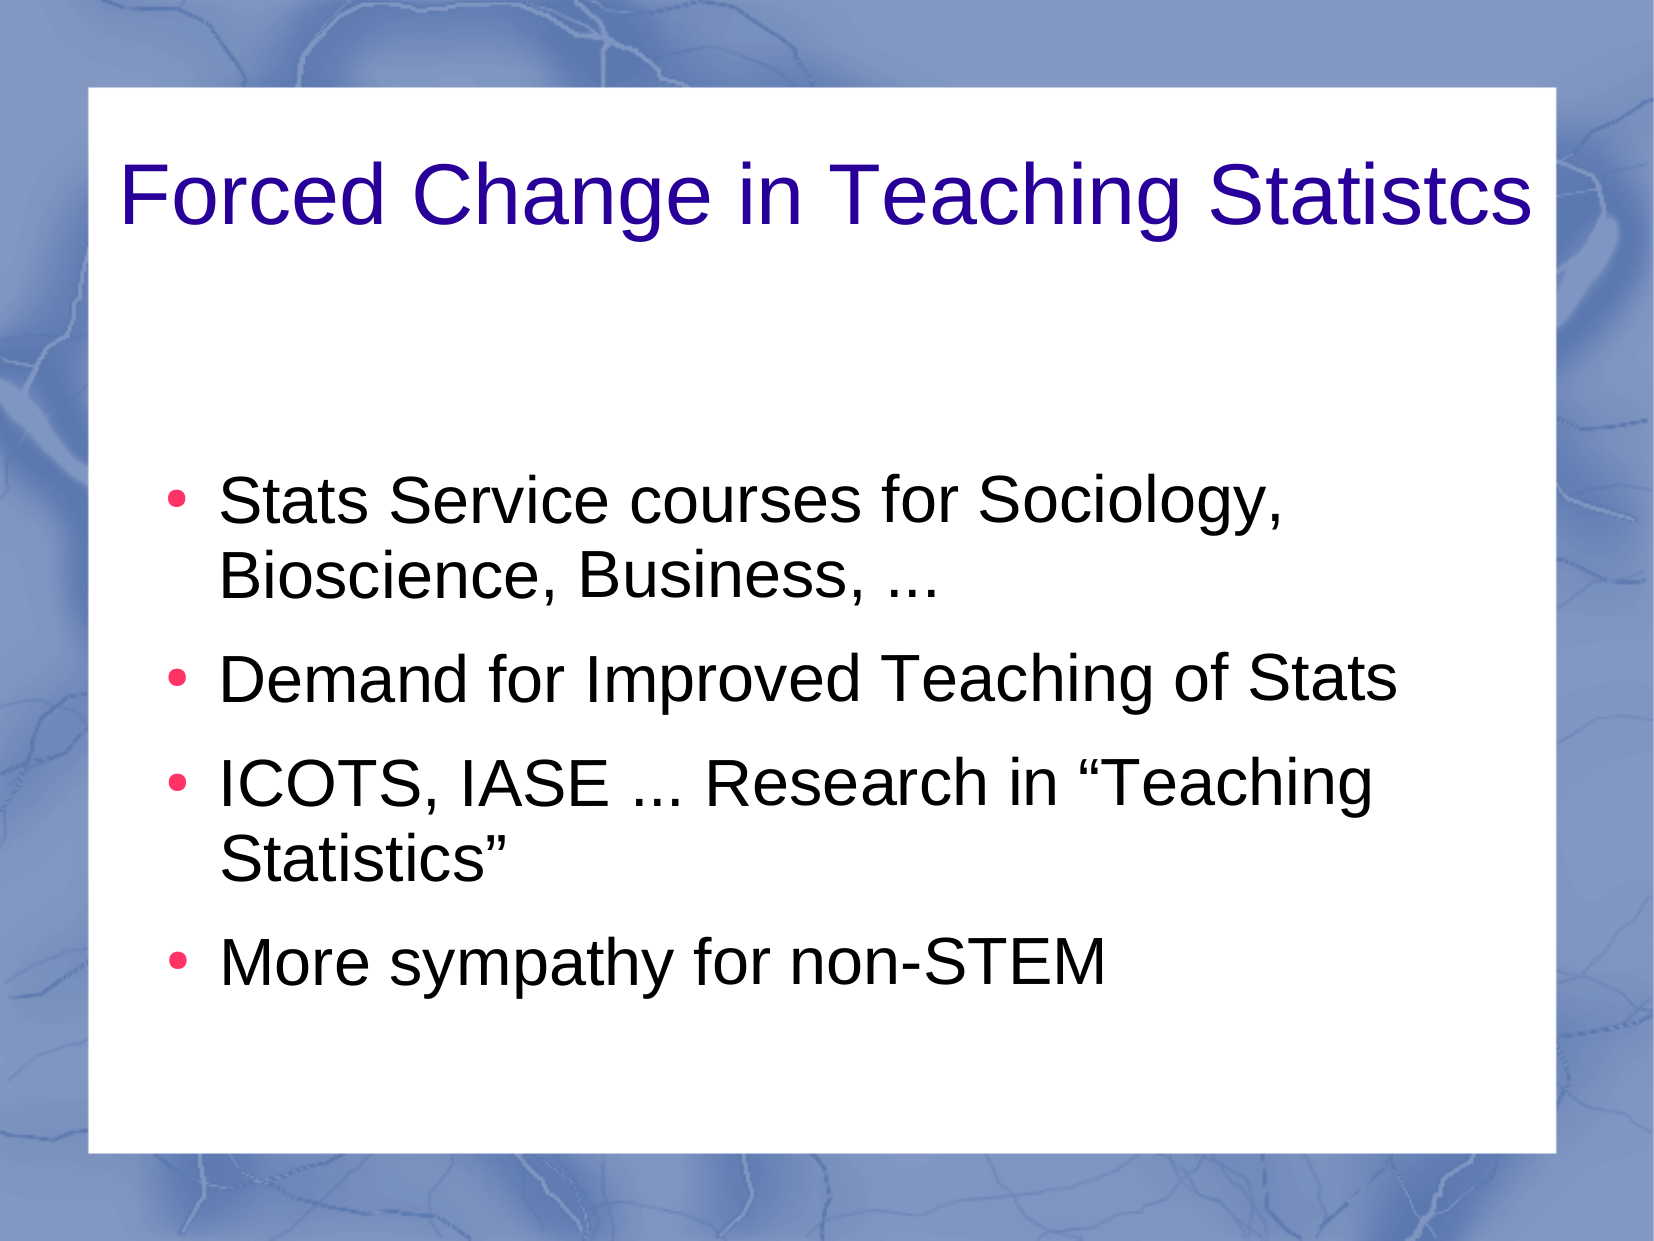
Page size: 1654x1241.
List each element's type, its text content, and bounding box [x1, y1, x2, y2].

list Stats Service courses for Sociology, Bioscience, Business, ... Demand for Improved Teaching of Stats ICOTS, IASE ... Research in “Teaching Statistics” More sympathy for non-STEM [146, 459, 1508, 1148]
picture [0, 0, 1654, 1241]
title Forced Change in Teaching Statistcs [118, 90, 1536, 298]
